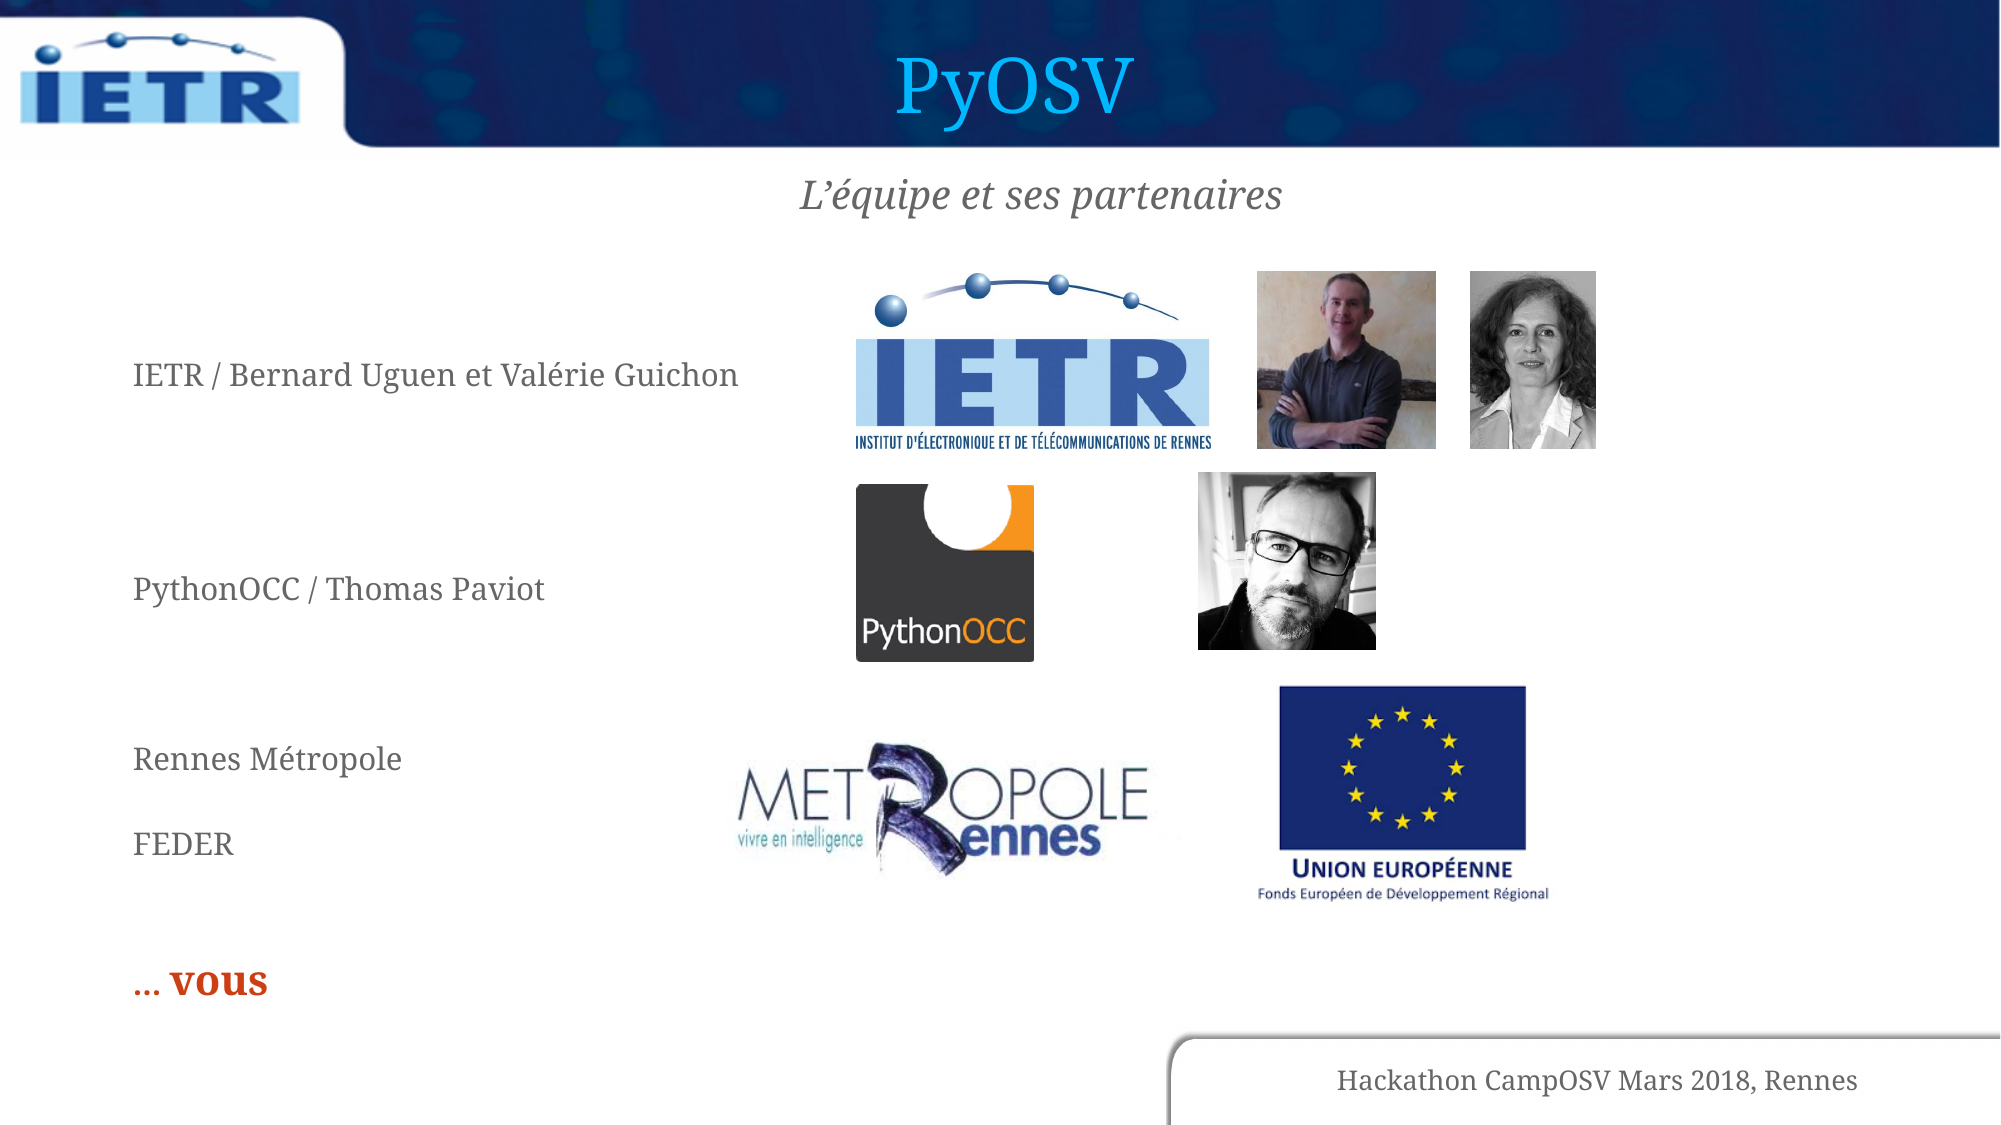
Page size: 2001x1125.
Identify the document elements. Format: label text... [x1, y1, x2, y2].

text_box PyOSV [879, 23, 1156, 143]
picture [856, 484, 1034, 662]
picture [1257, 271, 1436, 449]
text_box IETR / Bernard Uguen et Valérie Guichon PythonOCC / Thomas Paviot Rennes Métropole FEDER … vous [118, 259, 1867, 1125]
text_box L’équipe et ses partenaires [785, 159, 1231, 253]
picture [1867, 1024, 2001, 1125]
picture [1241, 673, 1560, 922]
picture [0, 0, 2000, 165]
picture [1198, 472, 1376, 650]
picture [686, 720, 1182, 880]
picture [1470, 271, 1596, 449]
picture [856, 273, 1211, 449]
